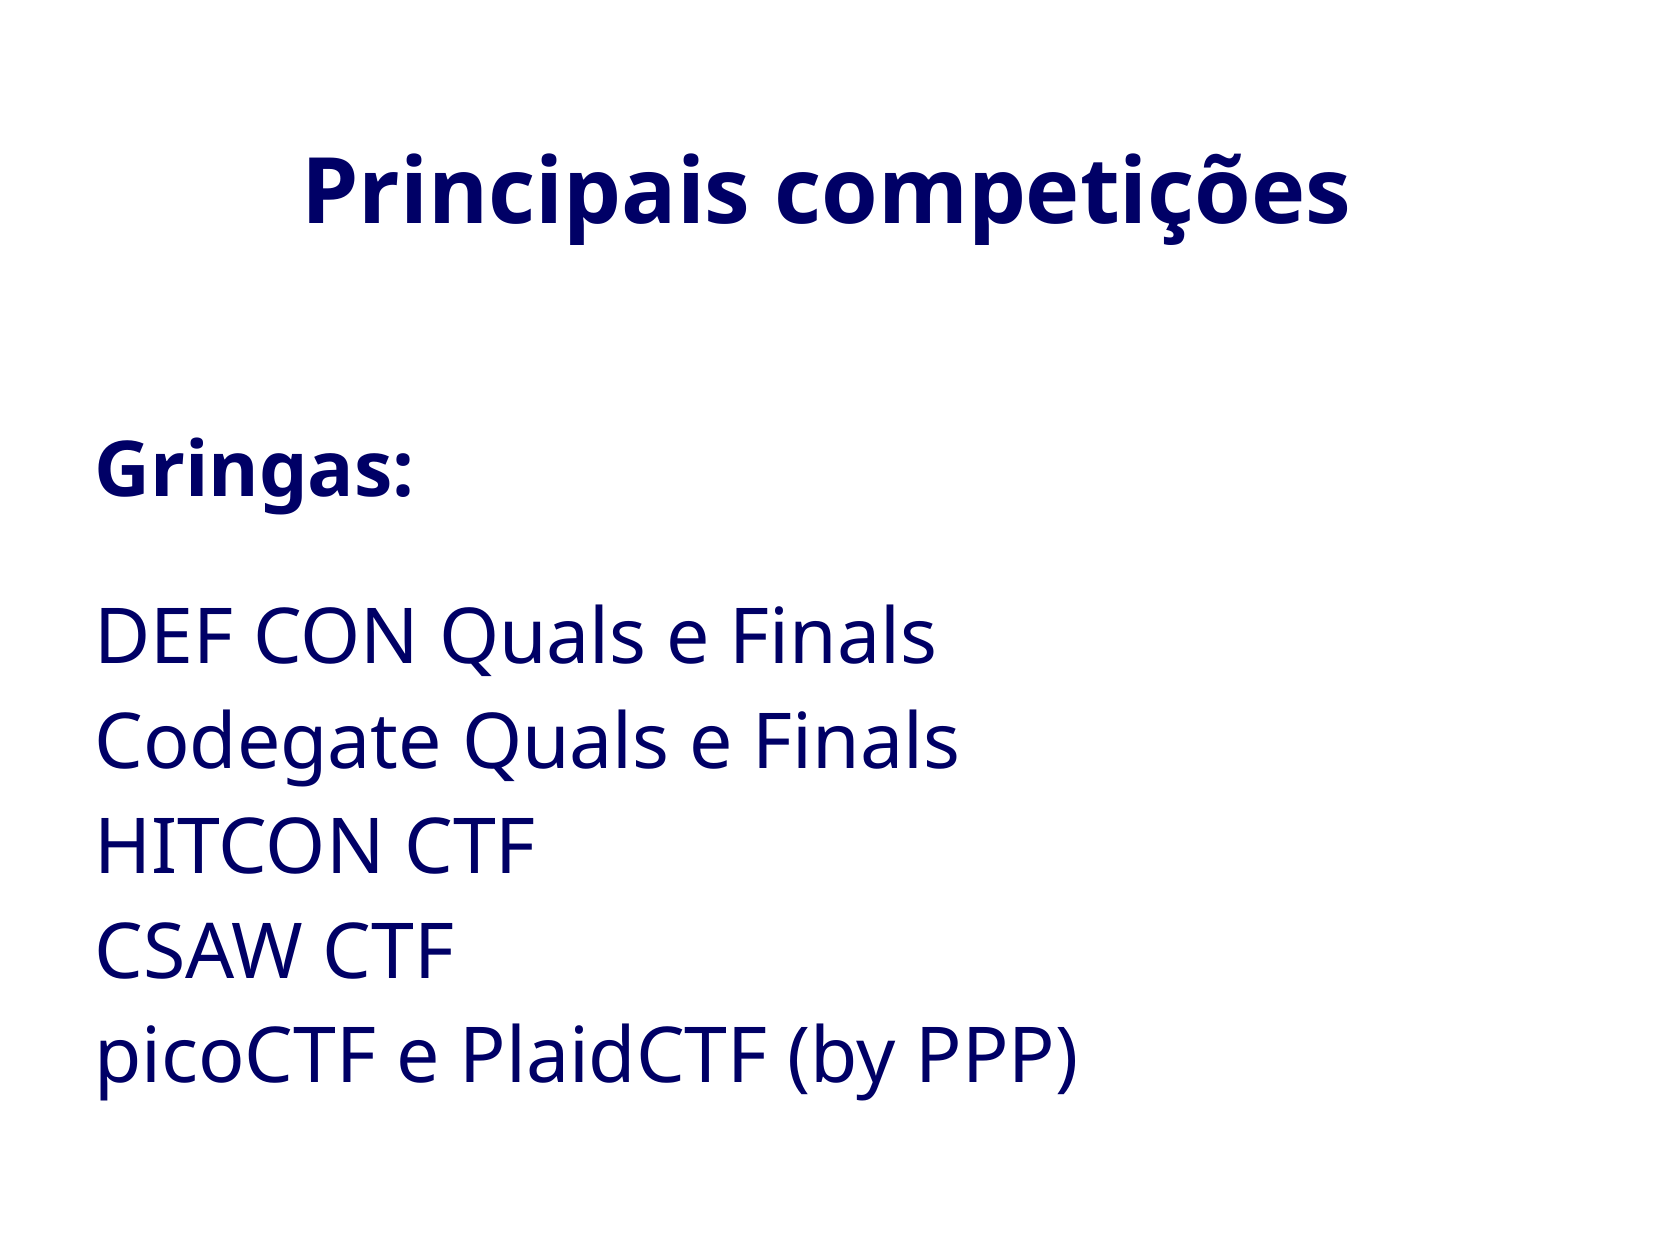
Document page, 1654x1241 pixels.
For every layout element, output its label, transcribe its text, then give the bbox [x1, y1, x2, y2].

subtitle Gringas: DEF CON Quals e Finals Codegate Quals e Finals HITCON CTF CSAW CTF picoCTF e PlaidCTF (by PPP) [94, 322, 1583, 1197]
title Principais competições [82, 84, 1571, 292]
